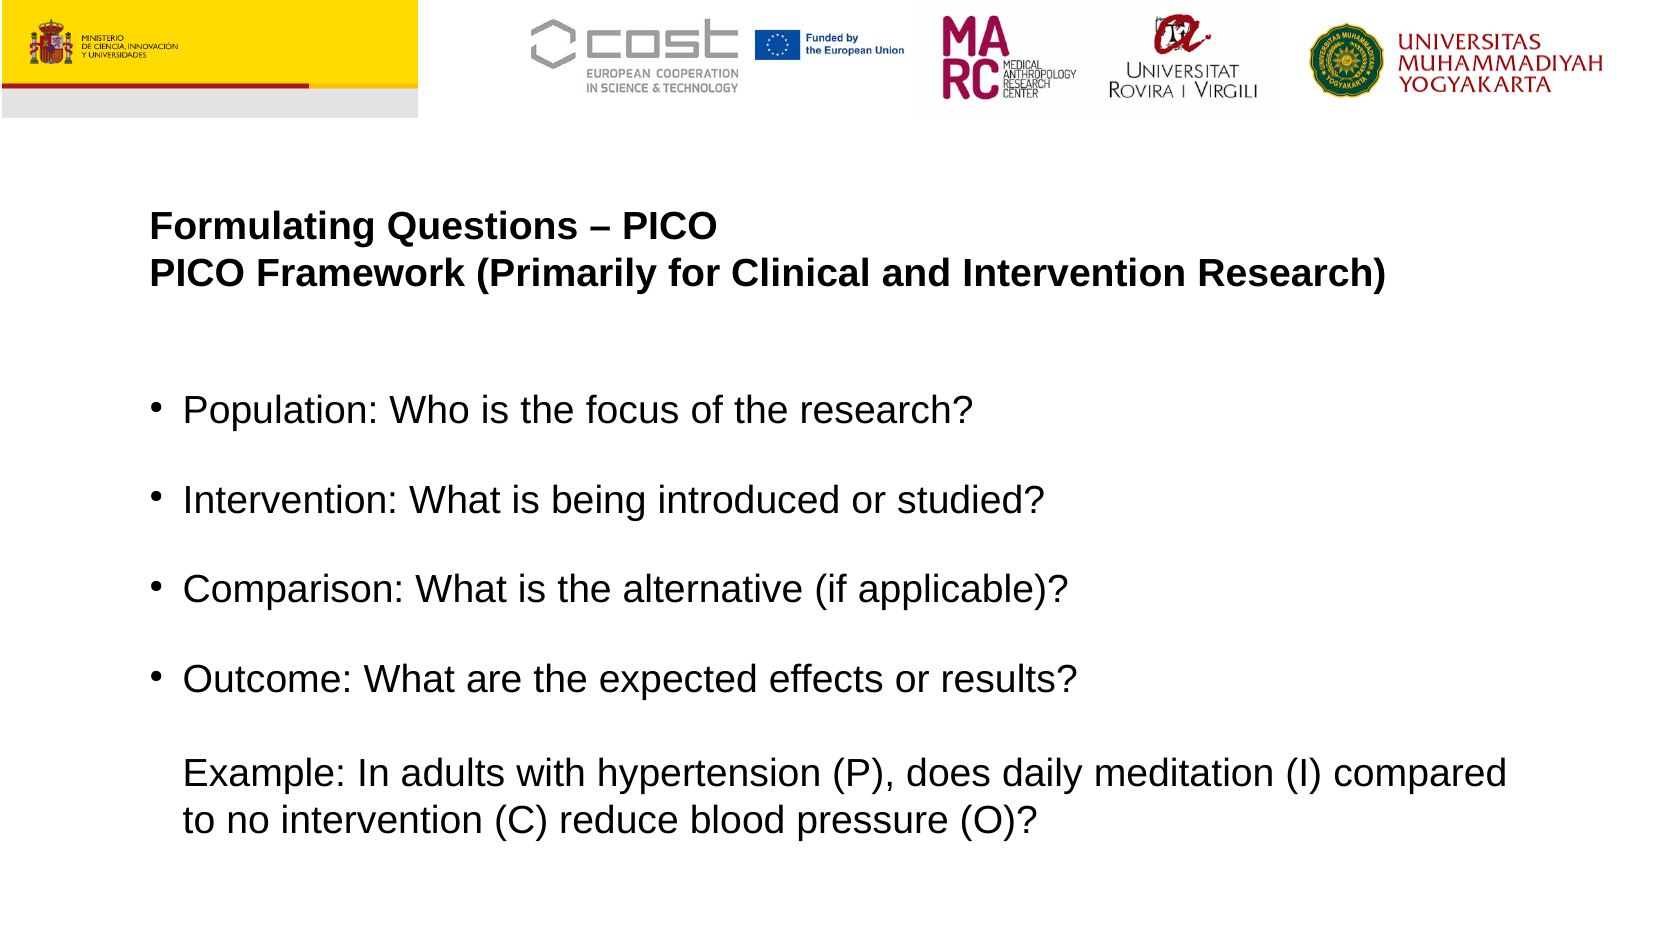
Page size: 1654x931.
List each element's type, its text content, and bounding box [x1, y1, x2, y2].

text_box Formulating Questions – PICO PICO Framework (Primarily for Clinical and Intervention Research) Population: Who is the focus of the research? Intervention: What is being introduced or studied? Comparison: What is the alternative (if applicable)? Outcome: What are the expected effects or results? Example: In adults with hypertension (P), does daily meditation (I) compared to no intervention (C) reduce blood pressure (O)? [82, 200, 1552, 845]
picture [2, 0, 1278, 119]
picture [1302, 14, 1613, 112]
